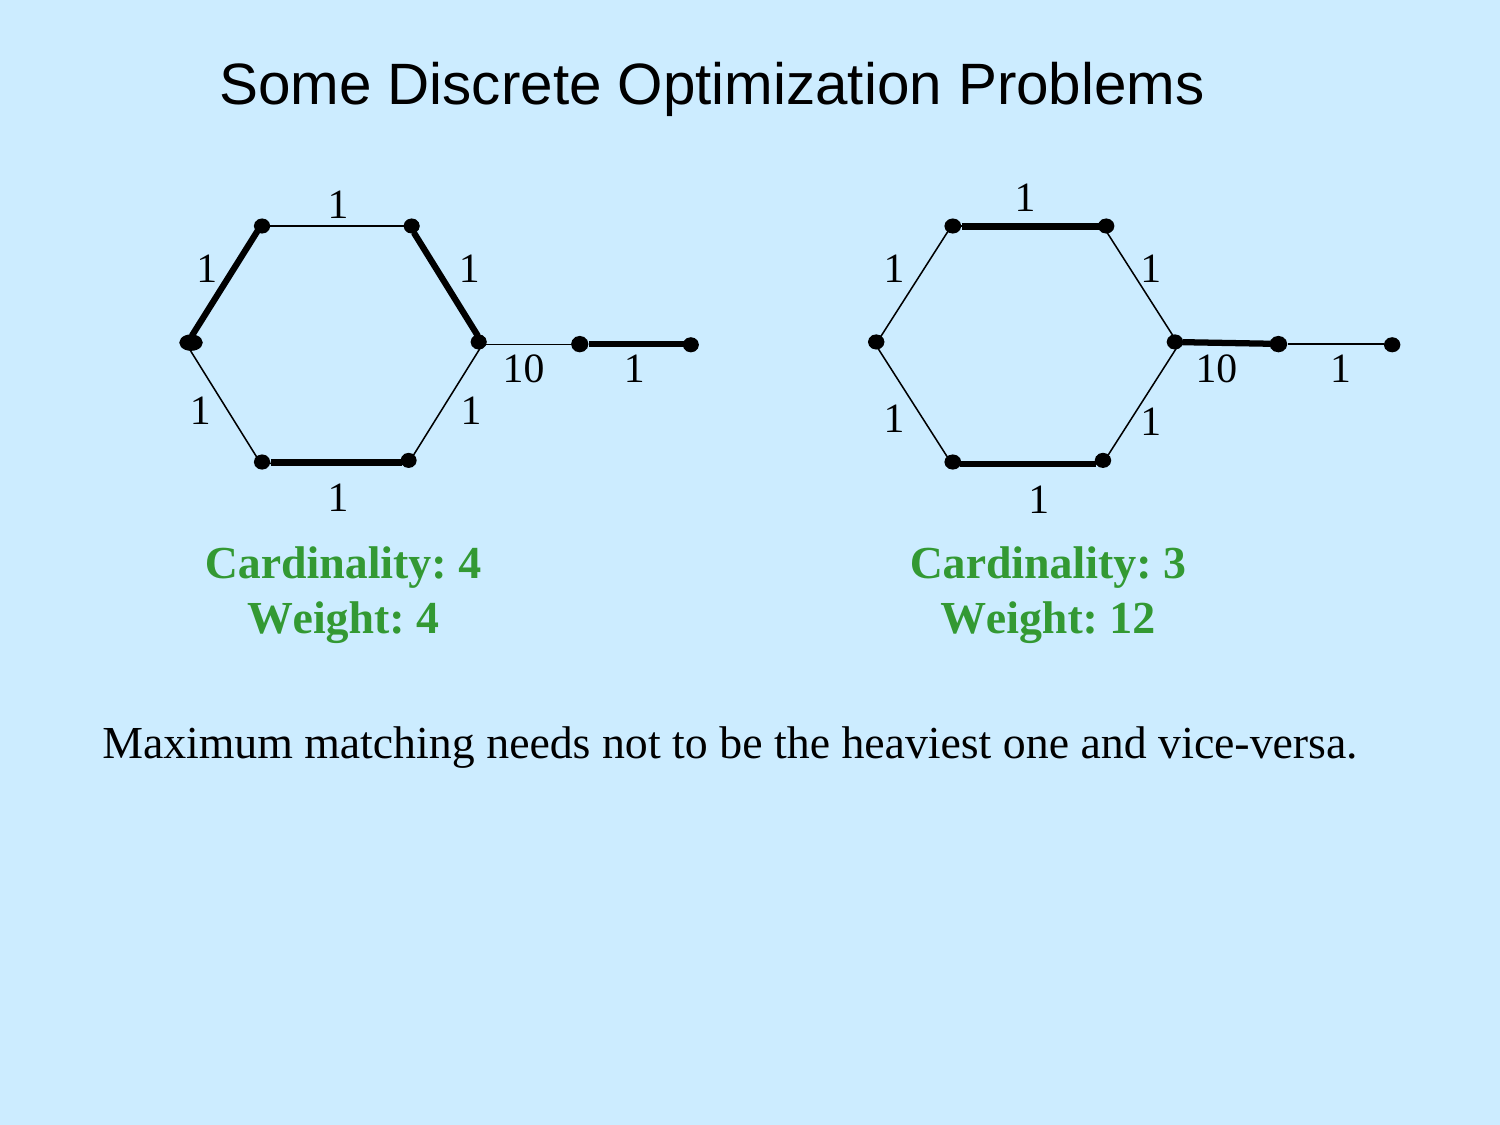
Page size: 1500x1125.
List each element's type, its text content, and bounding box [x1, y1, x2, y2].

text_box [868, 335, 884, 349]
text_box [254, 455, 270, 469]
text_box 1 [312, 168, 376, 243]
text_box 1 [868, 382, 933, 457]
text_box [1271, 336, 1287, 352]
text_box [945, 455, 961, 469]
text_box 1 [215, 259, 245, 307]
text_box [404, 219, 419, 233]
text_box [401, 453, 416, 468]
text_box 1 [868, 232, 933, 307]
text_box Maximum matching needs not to be the heaviest one and vice-versa. [87, 704, 1401, 776]
text_box [571, 336, 588, 352]
text_box [254, 219, 270, 233]
text_box [1095, 453, 1111, 468]
text_box [1167, 335, 1180, 349]
text_box [471, 335, 487, 349]
text_box Cardinality: 3 Weight: 12 [889, 524, 1207, 651]
text_box 1 [1315, 332, 1401, 407]
text_box [692, 338, 699, 352]
text_box 1 [445, 375, 509, 449]
text_box 1 [1125, 232, 1190, 307]
text_box 1 [181, 232, 245, 307]
text_box 10 [488, 332, 571, 407]
text_box 10 [1180, 332, 1266, 407]
text_box 1 [999, 162, 1064, 236]
text_box 1 [312, 466, 376, 536]
text_box 1 [444, 232, 507, 307]
title Some Discrete Optimization Problems [0, 0, 1463, 175]
text_box 1 [1013, 467, 1078, 524]
text_box [180, 335, 202, 351]
text_box 1 [174, 375, 238, 449]
text_box [1099, 219, 1114, 233]
text_box Cardinality: 4 Weight: 4 [188, 524, 499, 651]
text_box 1 [609, 332, 692, 407]
text_box [945, 219, 961, 233]
text_box 1 [1125, 385, 1190, 460]
